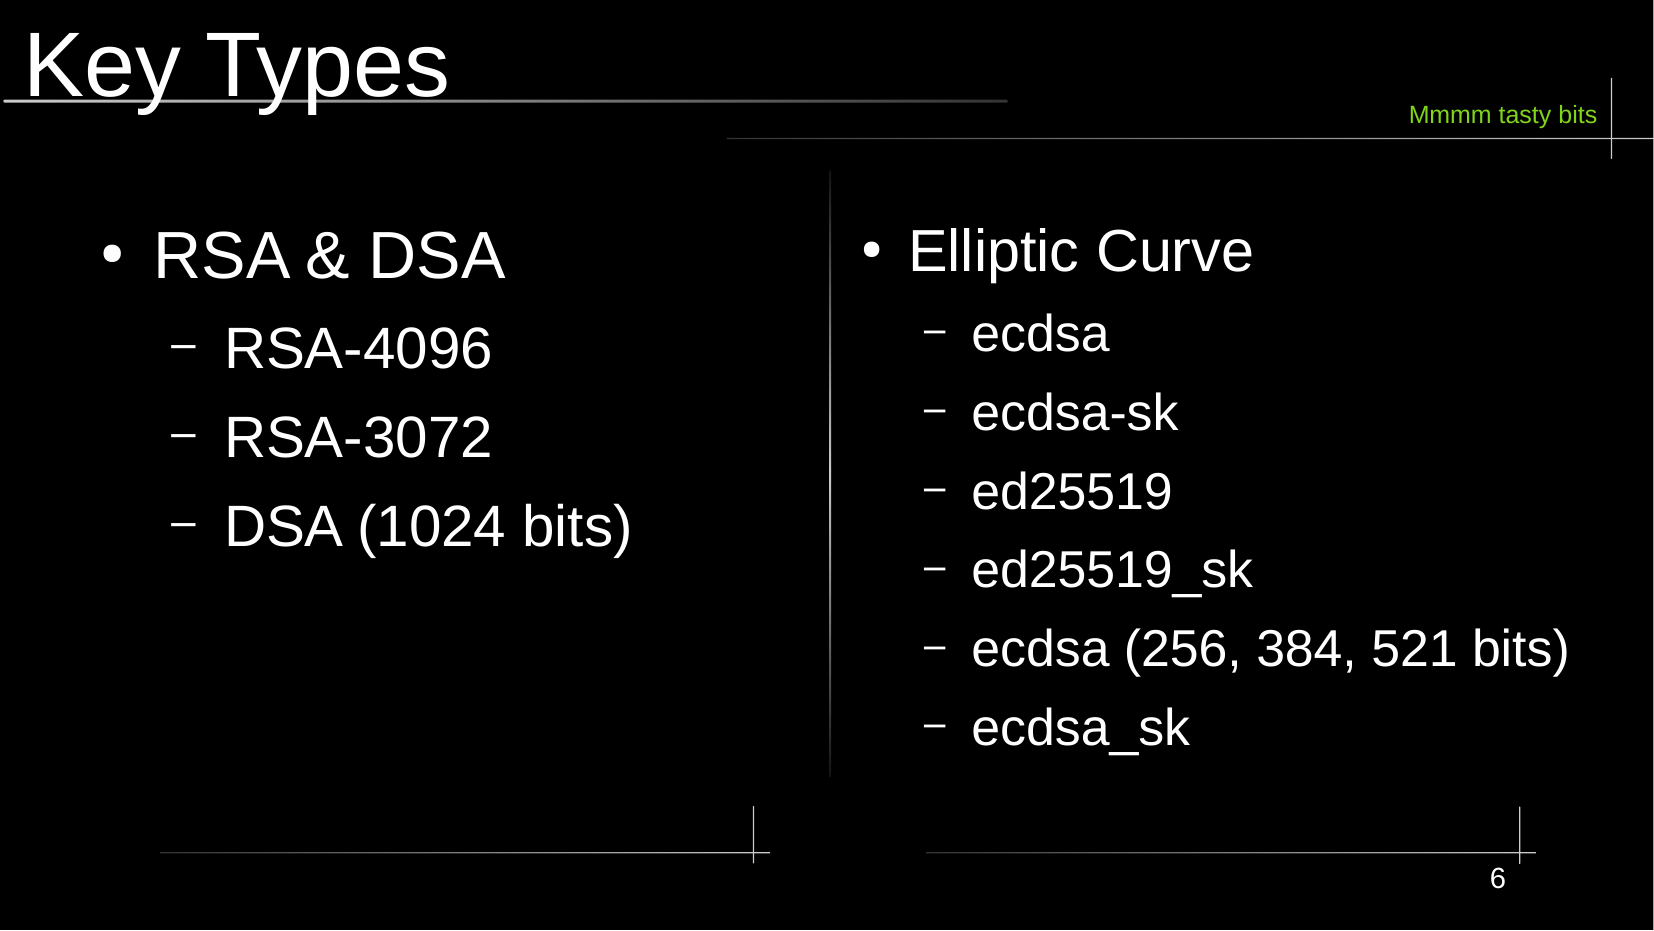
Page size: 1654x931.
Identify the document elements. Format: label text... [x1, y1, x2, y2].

list Elliptic Curve ecdsa ecdsa-sk ed25519 ed25519_sk ecdsa (256, 384, 521 bits) ecdsa_sk [845, 217, 1572, 758]
title Key Types [23, 11, 1589, 119]
text_box Mmmm tasty bits [1012, 93, 1613, 137]
list RSA & DSA RSA-4096 RSA-3072 DSA (1024 bits) [82, 217, 809, 758]
